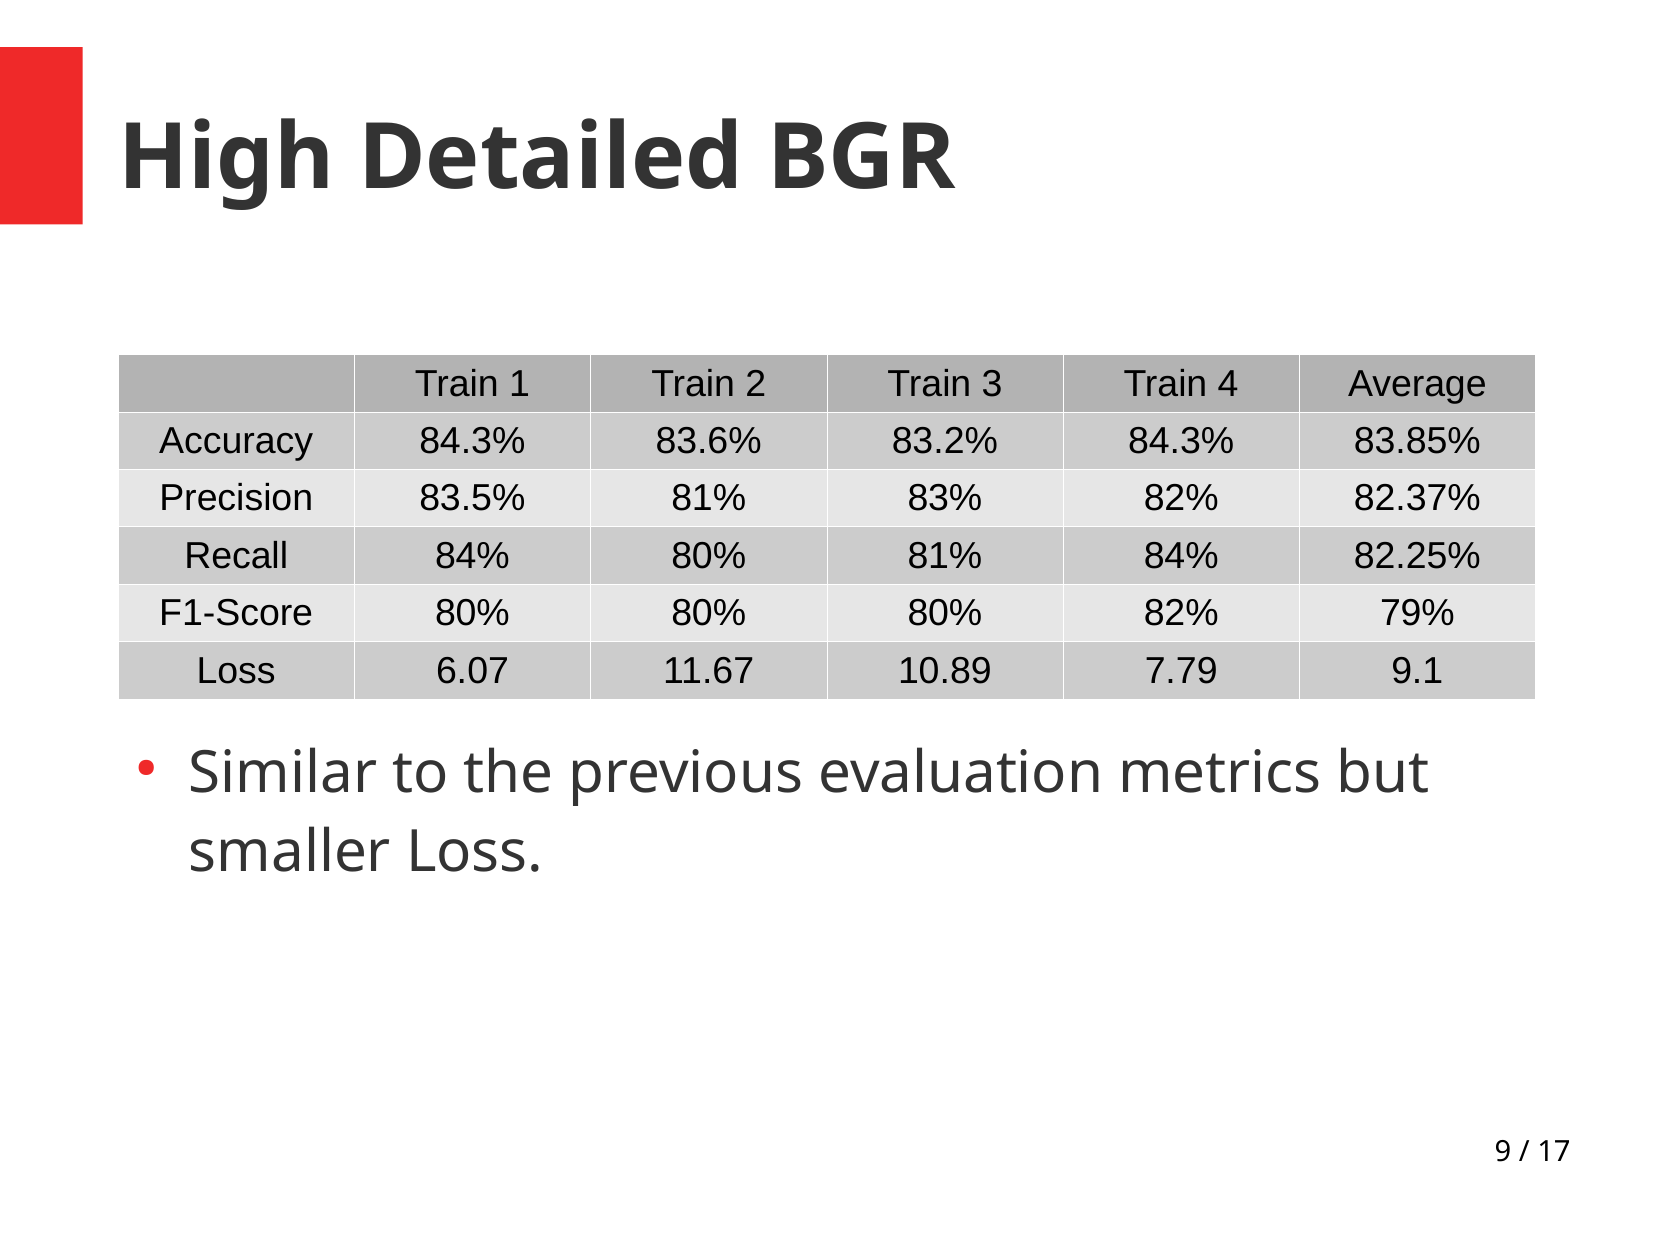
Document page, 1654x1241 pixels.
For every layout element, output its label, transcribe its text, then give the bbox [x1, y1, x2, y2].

table_cell Recall [119, 527, 354, 584]
table_cell Precision [119, 470, 354, 526]
table_cell Accuracy [119, 413, 354, 469]
table_cell 84% [355, 527, 590, 584]
table_cell 7.79 [1064, 642, 1299, 699]
table_cell 83.85% [1300, 413, 1535, 469]
table_cell 80% [591, 527, 827, 584]
table_cell 82% [1064, 470, 1299, 526]
table_header Train 3 [828, 355, 1063, 412]
table_header Train 2 [591, 355, 827, 412]
table_header Average [1300, 355, 1535, 412]
list Similar to the previous evaluation metrics but smaller Loss. [118, 730, 1536, 1074]
table_cell 84.3% [1064, 413, 1299, 469]
table_cell 83.6% [591, 413, 827, 469]
table_cell 80% [355, 585, 590, 641]
table_cell 84% [1064, 527, 1299, 584]
table_cell 82.37% [1300, 470, 1535, 526]
table_header Train 1 [355, 355, 590, 412]
table_cell 81% [591, 470, 827, 526]
table_cell 84.3% [355, 413, 590, 469]
table_cell 80% [591, 585, 827, 641]
table_cell 9.1 [1300, 642, 1535, 699]
table_cell 81% [828, 527, 1063, 584]
table_cell 83% [828, 470, 1063, 526]
table_header Train 4 [1064, 355, 1299, 412]
table_cell 6.07 [355, 642, 590, 699]
title High Detailed BGR [118, 49, 1571, 257]
table_cell F1-Score [119, 585, 354, 641]
table_cell 83.5% [355, 470, 590, 526]
table_cell 10.89 [828, 642, 1063, 699]
table_cell 82% [1064, 585, 1299, 641]
table_cell 82.25% [1300, 527, 1535, 584]
table_cell 79% [1300, 585, 1535, 641]
table_header [119, 355, 354, 412]
table_cell 80% [828, 585, 1063, 641]
table_cell 83.2% [828, 413, 1063, 469]
table_cell Loss [119, 642, 354, 699]
table_cell 11.67 [591, 642, 827, 699]
